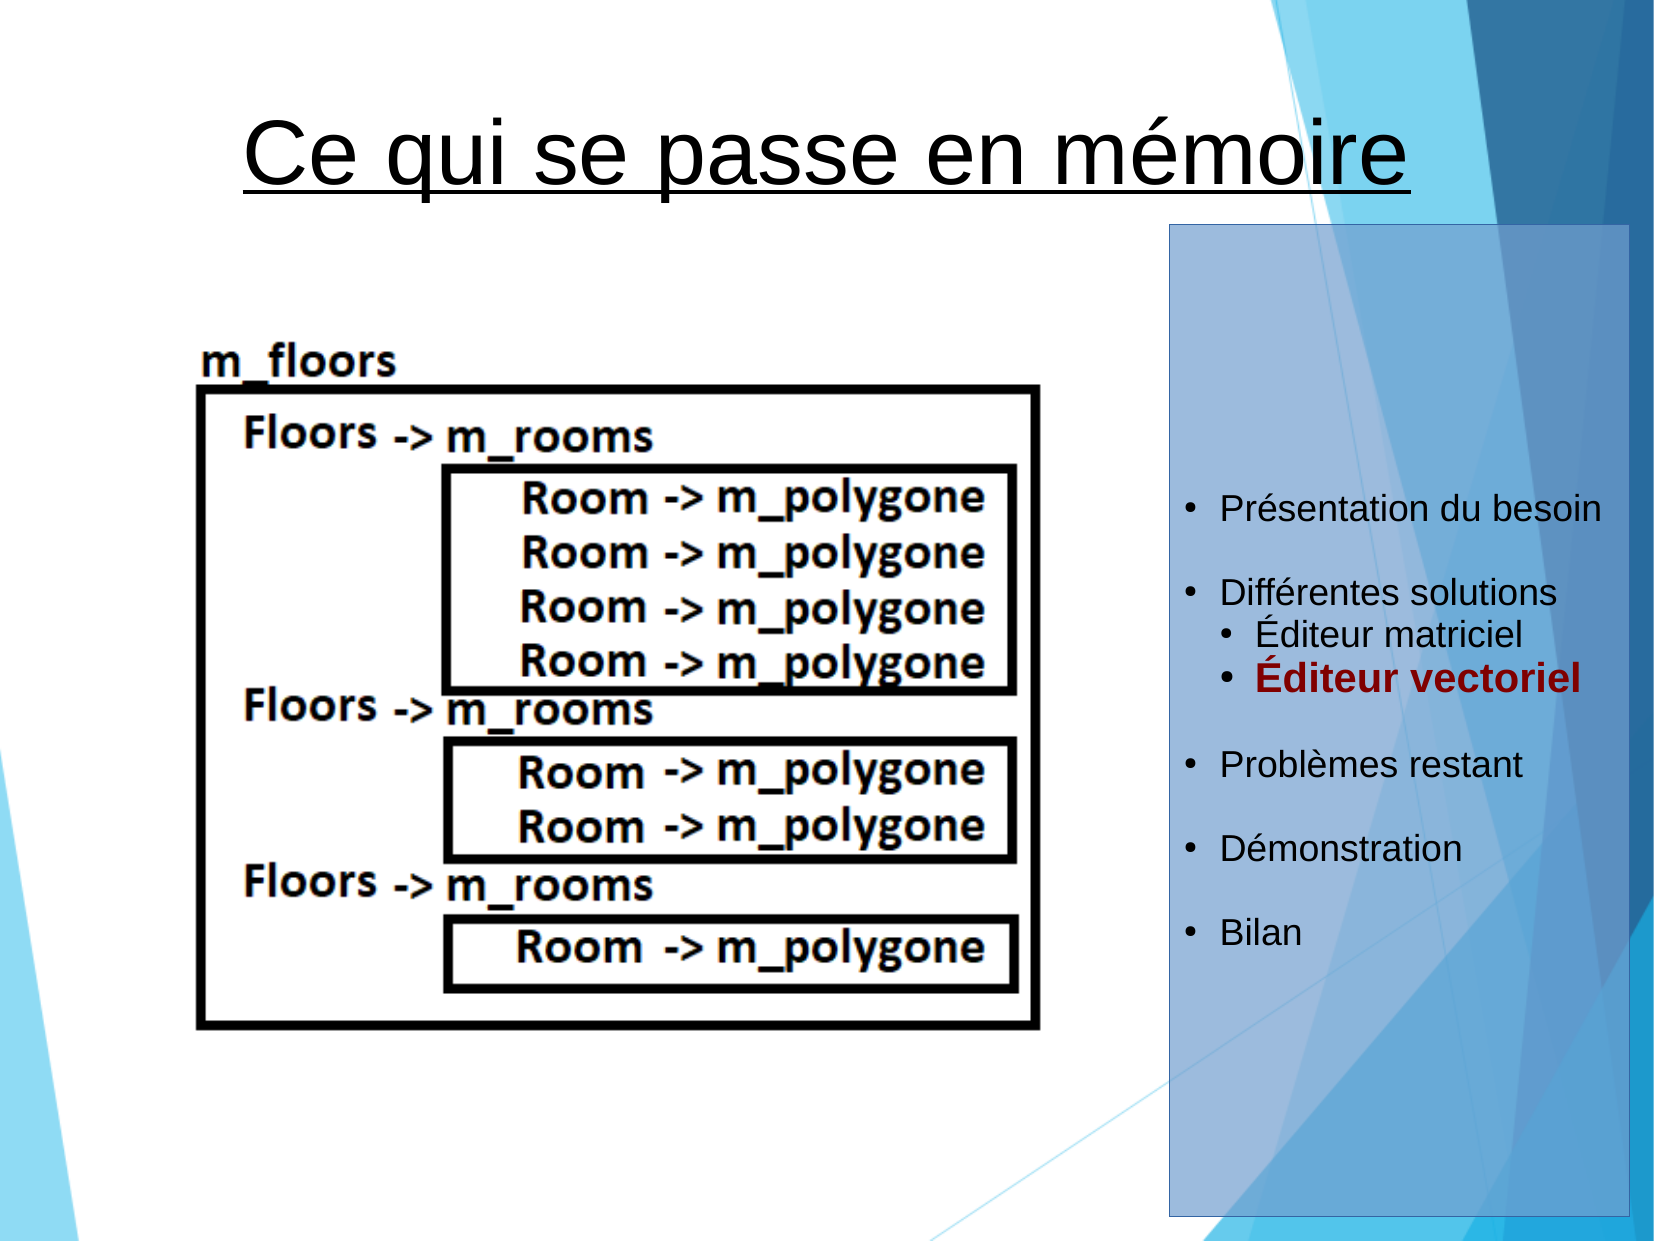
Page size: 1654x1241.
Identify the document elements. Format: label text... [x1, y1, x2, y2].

picture [0, 0, 1654, 1241]
title Ce qui se passe en mémoire [82, 49, 1571, 257]
text_box Présentation du besoin Différentes solutions Éditeur matriciel Éditeur vectoriel Problèmes restant Démonstration Bilan [1169, 224, 1630, 1217]
